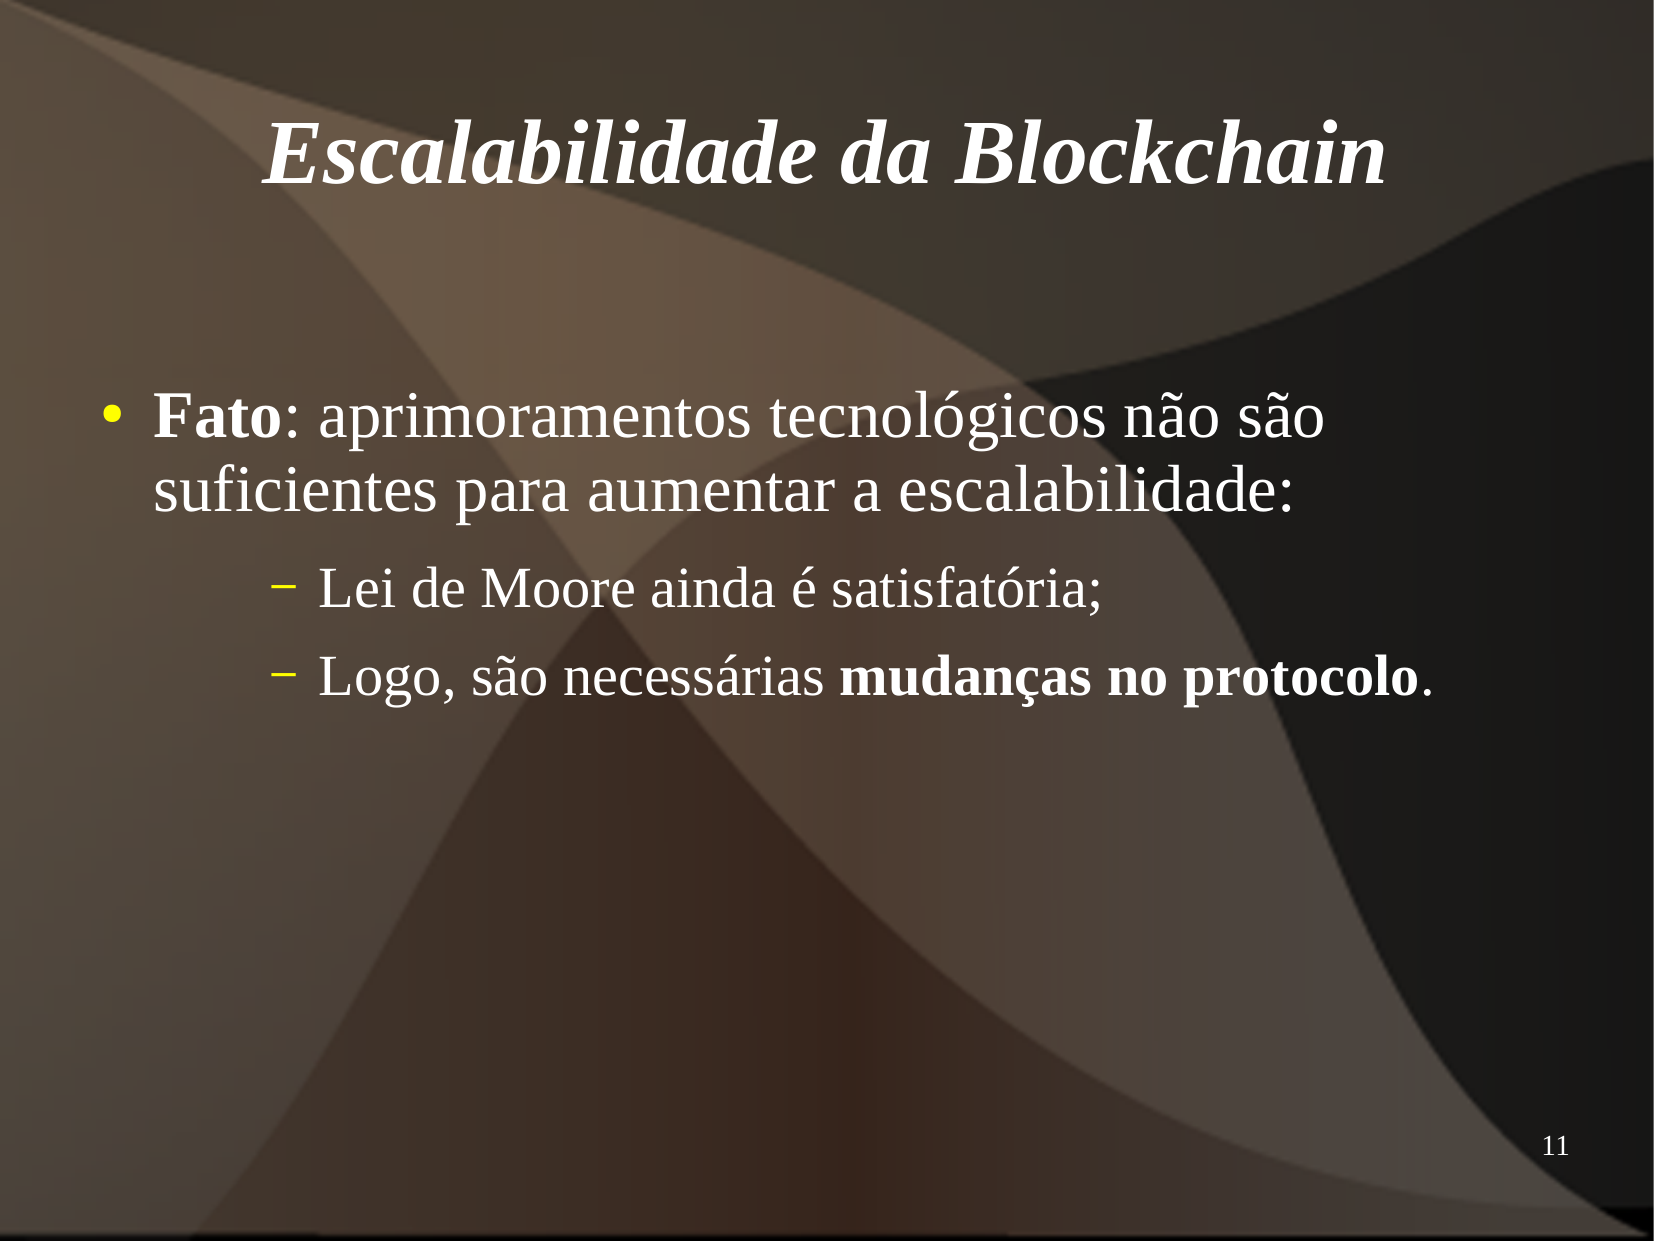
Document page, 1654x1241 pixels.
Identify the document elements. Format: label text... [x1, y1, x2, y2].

list Fato: aprimoramentos tecnológicos não são suficientes para aumentar a escalabilidade: Lei de Moore ainda é satisfatória; Logo, são necessárias mudanças no protocolo. [82, 377, 1571, 1083]
title Escalabilidade da Blockchain [82, 49, 1571, 257]
picture [0, 0, 1654, 1241]
